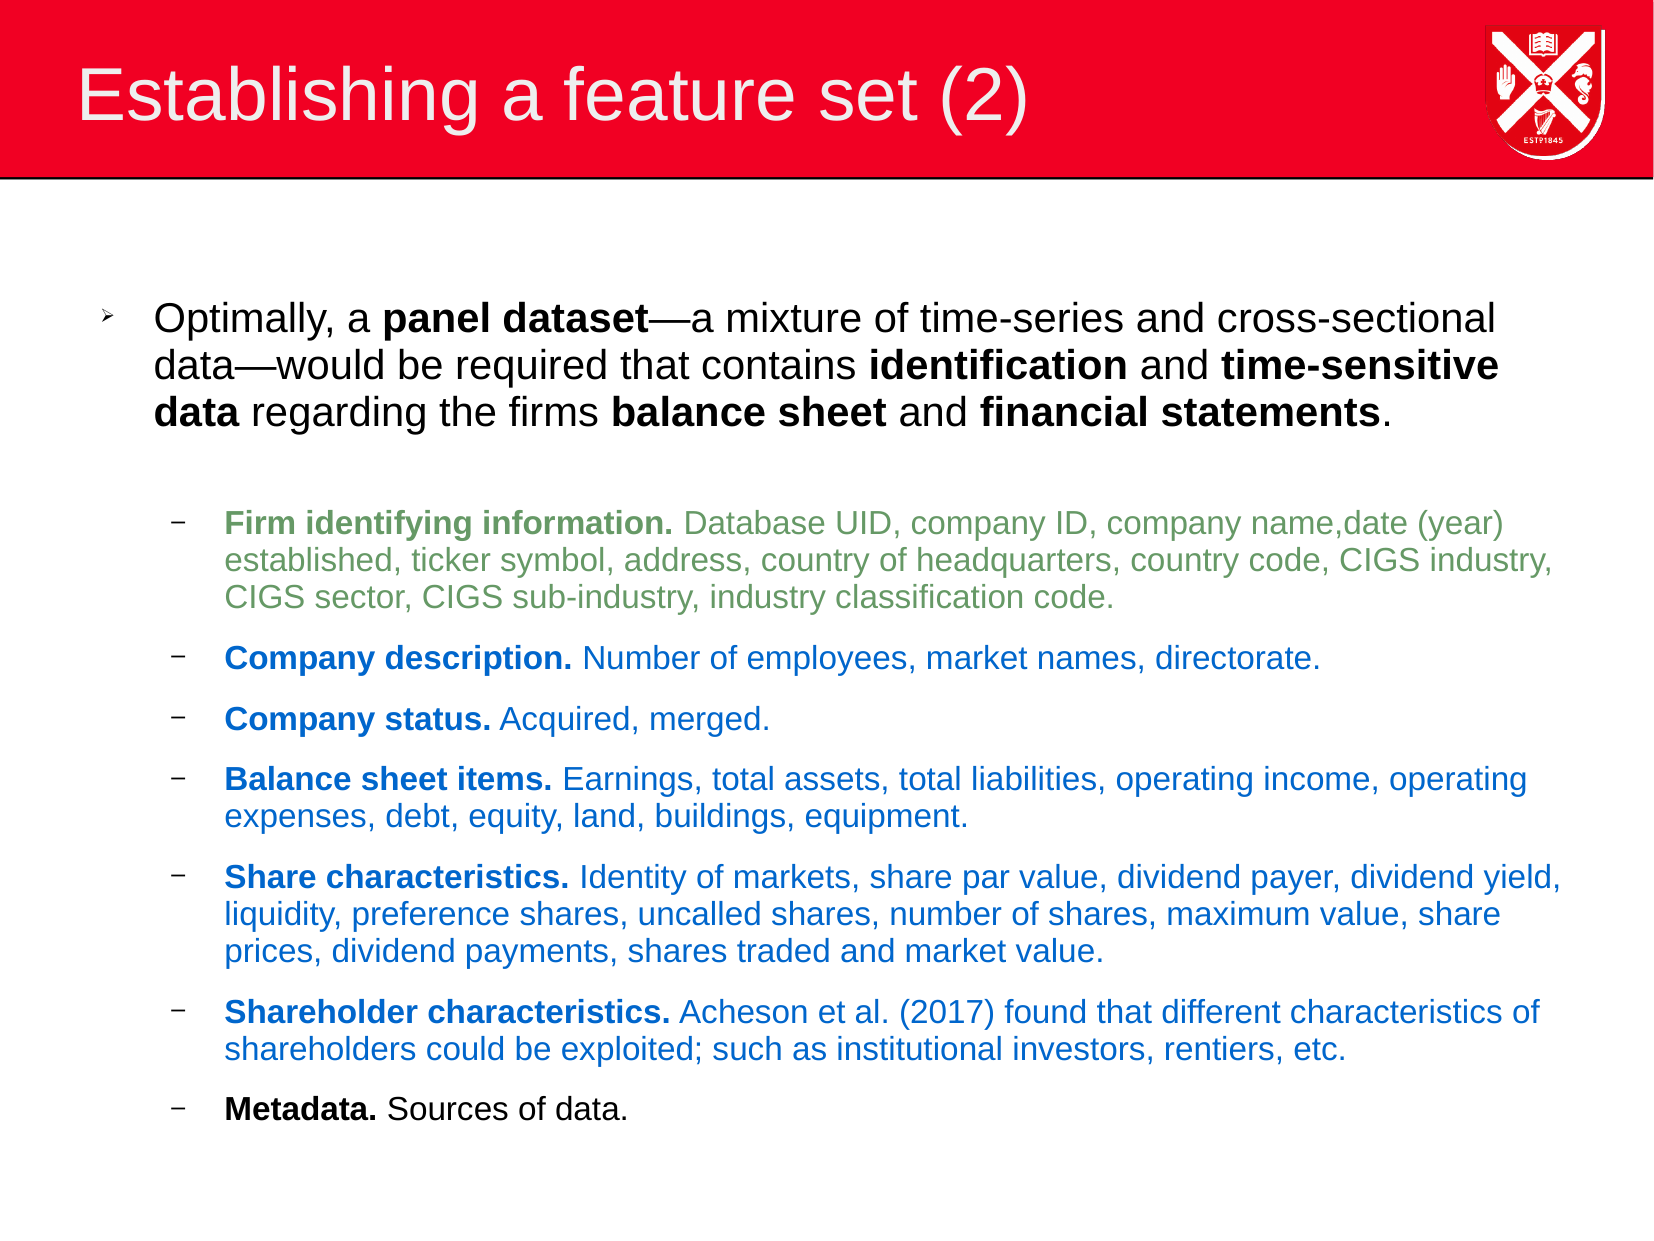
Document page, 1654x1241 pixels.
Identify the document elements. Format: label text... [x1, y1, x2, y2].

title Establishing a feature set (2) [0, 0, 1654, 178]
picture [1478, 25, 1609, 156]
list Optimally, a panel dataset—a mixture of time-series and cross-sectional data—would be required that contains identification and time-sensitive data regarding the firms balance sheet and financial statements. Firm identifying information. Database UID, company ID, company name,date (year) established, ticker symbol, address, country of headquarters, country code, CIGS industry, CIGS sector, CIGS sub-industry, industry classification code. Company description. Number of employees, market names, directorate. Company status. Acquired, merged. Balance sheet items. Earnings, total assets, total liabilities, operating income, operating expenses, debt, equity, land, buildings, equipment. Share characteristics. Identity of markets, share par value, dividend payer, dividend yield, liquidity, preference shares, uncalled shares, number of shares, maximum value, share prices, dividend payments, shares traded and market value. Shareholder characteristics. Acheson et al. (2017) found that different characteristics of shareholders could be exploited; such as institutional investors, rentiers, etc. Metadata. Sources of data. [82, 295, 1571, 1170]
